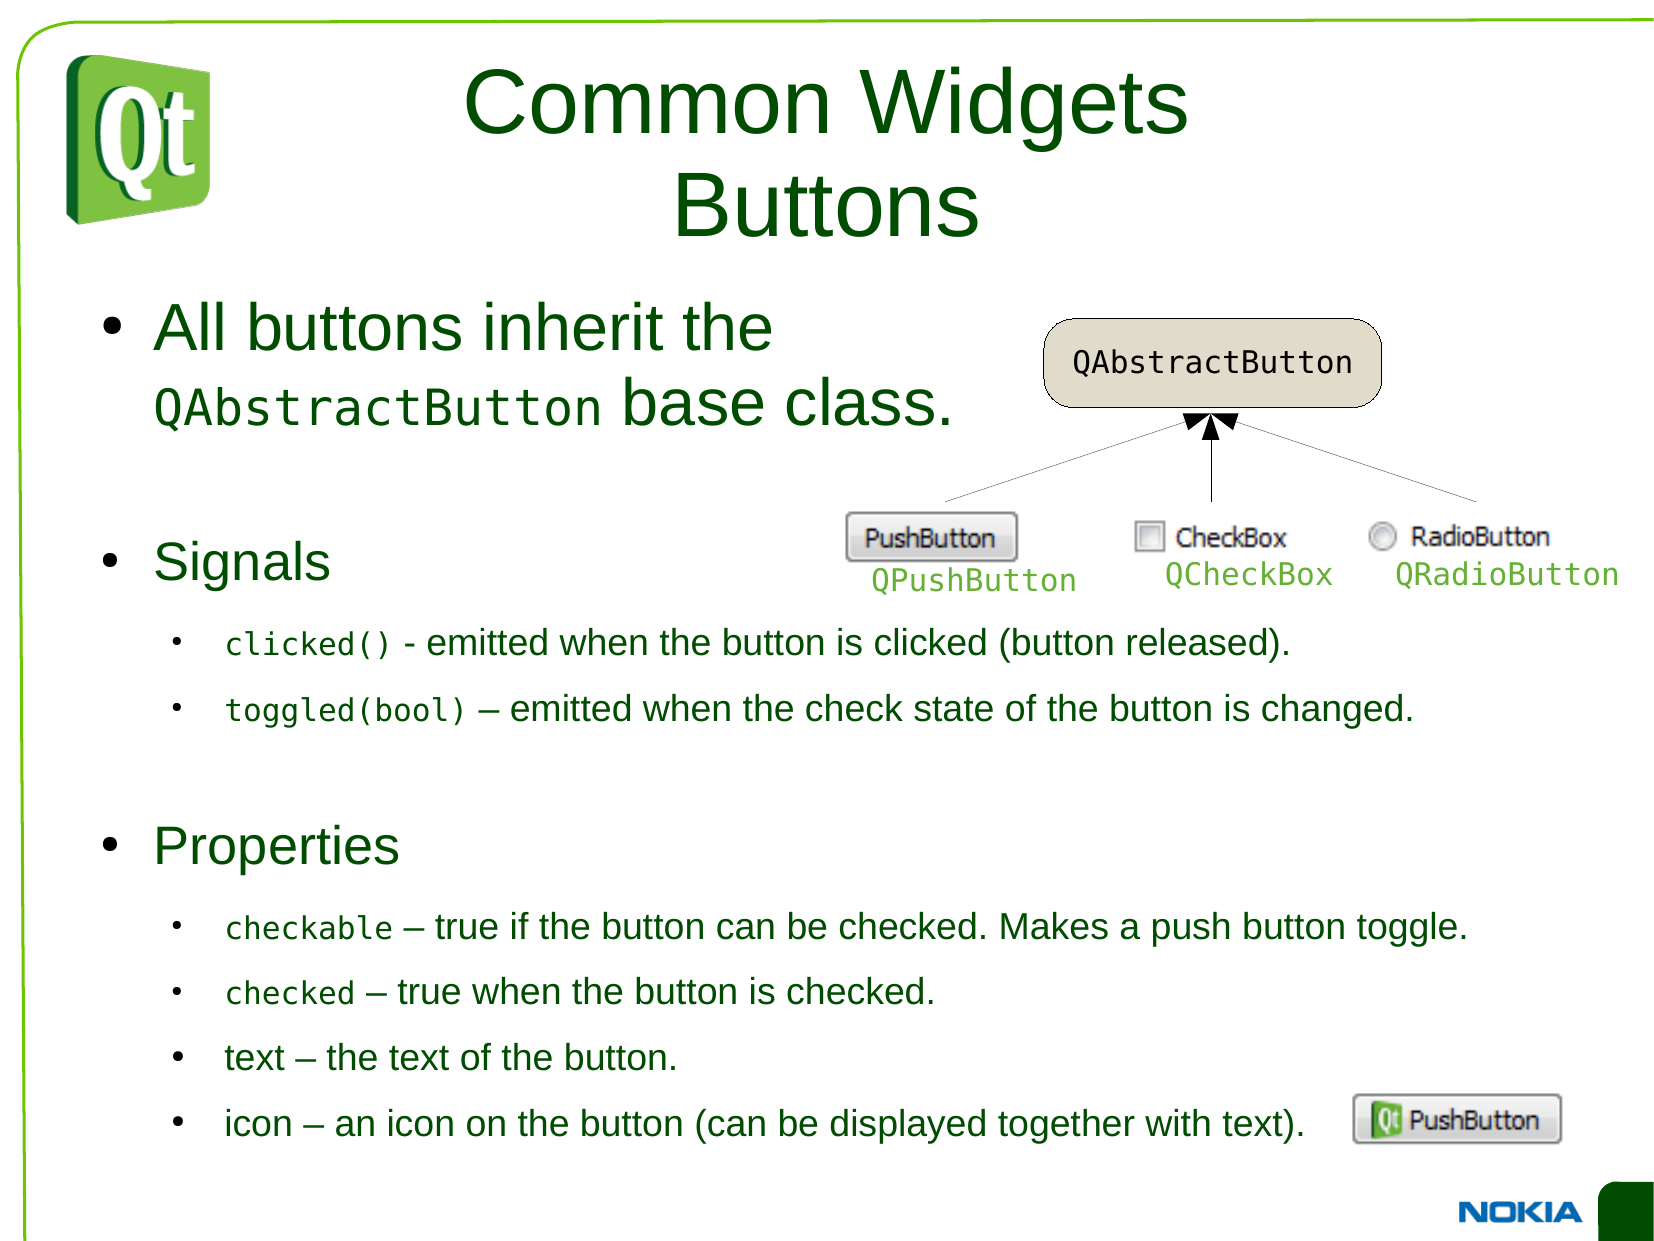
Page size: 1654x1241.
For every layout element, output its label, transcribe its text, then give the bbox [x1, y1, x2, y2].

title Common Widgets Buttons [82, 50, 1571, 256]
picture [66, 55, 82, 225]
picture [1351, 1092, 1565, 1147]
text_box QCheckBox [1149, 549, 1349, 601]
text_box QRadioButton [1380, 549, 1635, 601]
picture [1367, 520, 1552, 554]
text_box QAbstractButton [1043, 318, 1382, 408]
picture [1459, 1201, 1583, 1223]
list All buttons inherit the QAbstractButton base class. Signals clicked() - emitted when the button is clicked (button released). toggled(bool) – emitted when the check state of the button is changed. Properties checkable – true if the button can be checked. Makes a push button toggle. checked – true when the button is checked. text – the text of the button. icon – an icon on the button (can be displayed together with text). [82, 290, 1571, 1145]
picture [1133, 519, 1291, 555]
picture [844, 510, 1021, 565]
text_box QPushButton [856, 555, 1093, 607]
